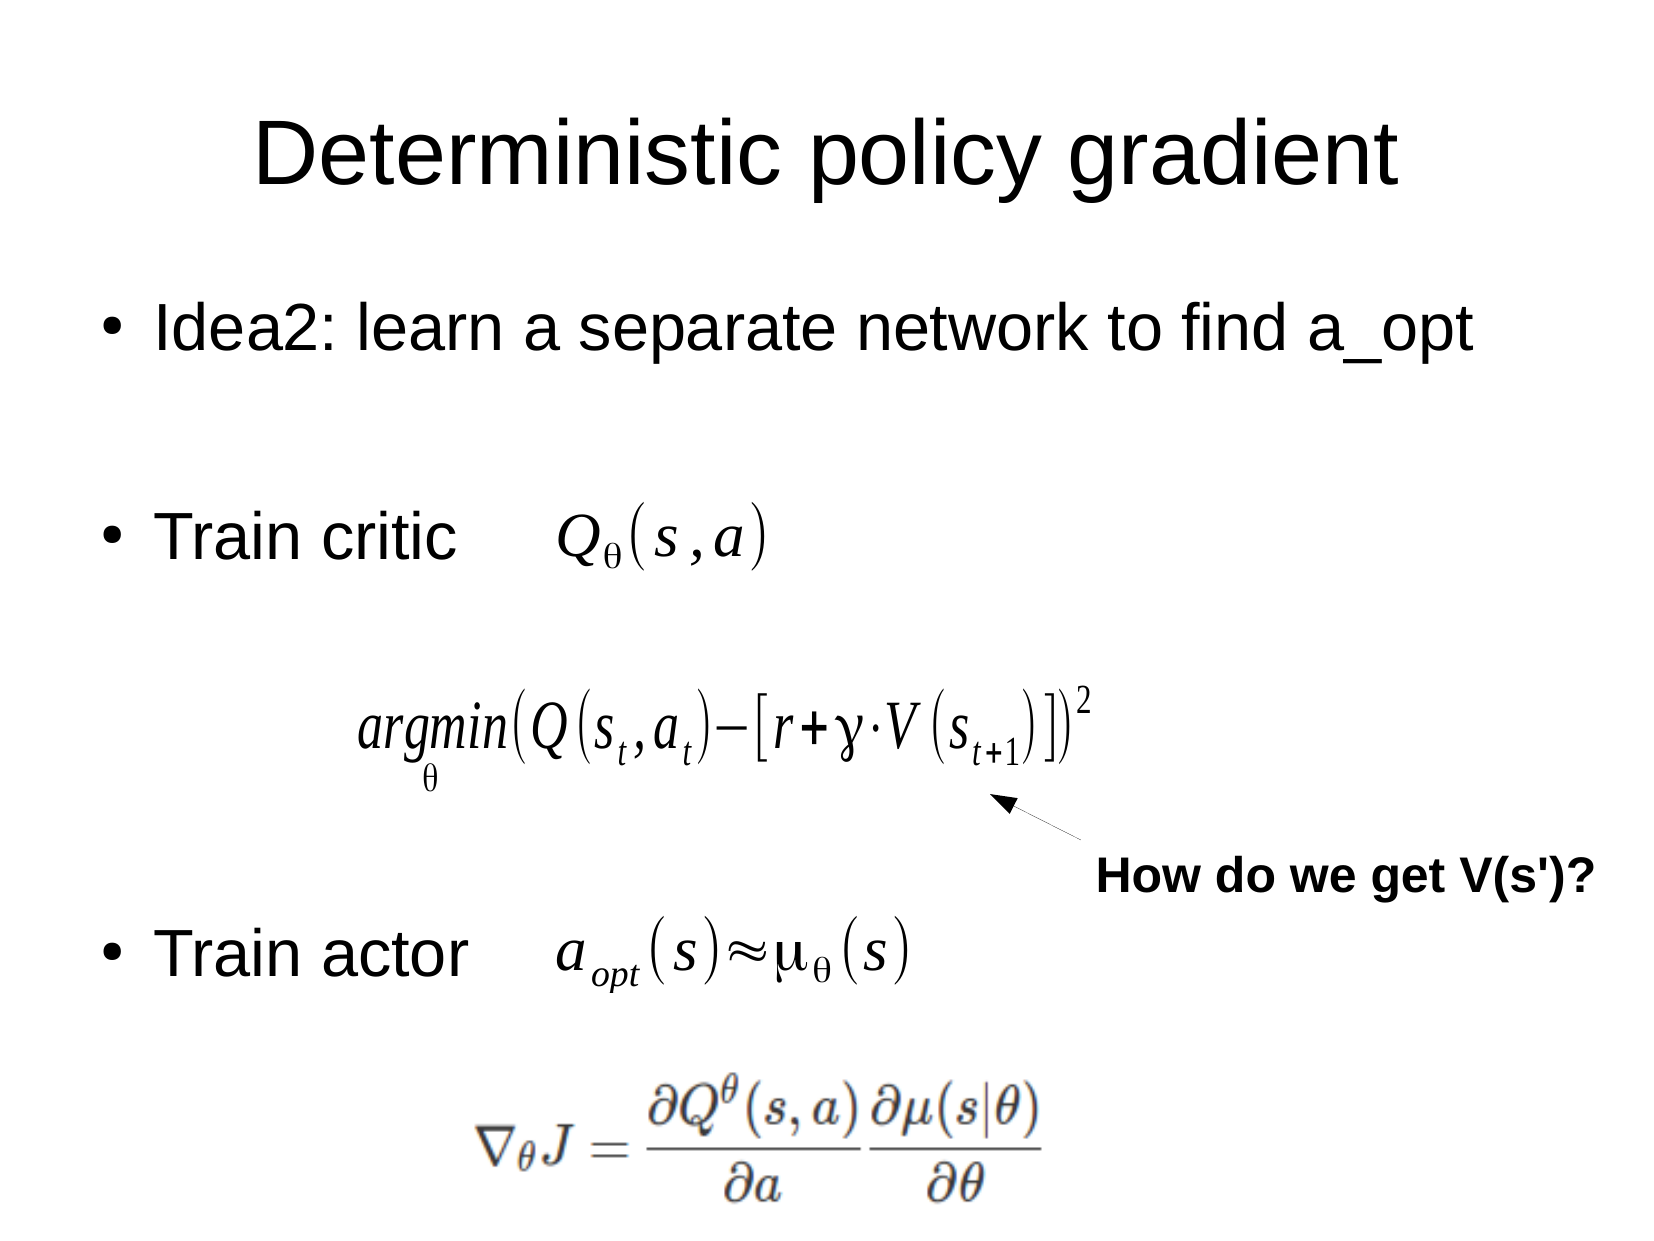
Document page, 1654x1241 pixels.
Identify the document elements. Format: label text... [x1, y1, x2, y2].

title Deterministic policy gradient [82, 49, 1571, 257]
chart [539, 497, 785, 574]
chart [539, 911, 930, 993]
picture [451, 1064, 1082, 1228]
text_box How do we get V(s')? [1080, 840, 1612, 912]
list Idea2: learn a separate network to find a_opt Train critic Train actor [82, 290, 1571, 1010]
chart [344, 674, 1103, 795]
